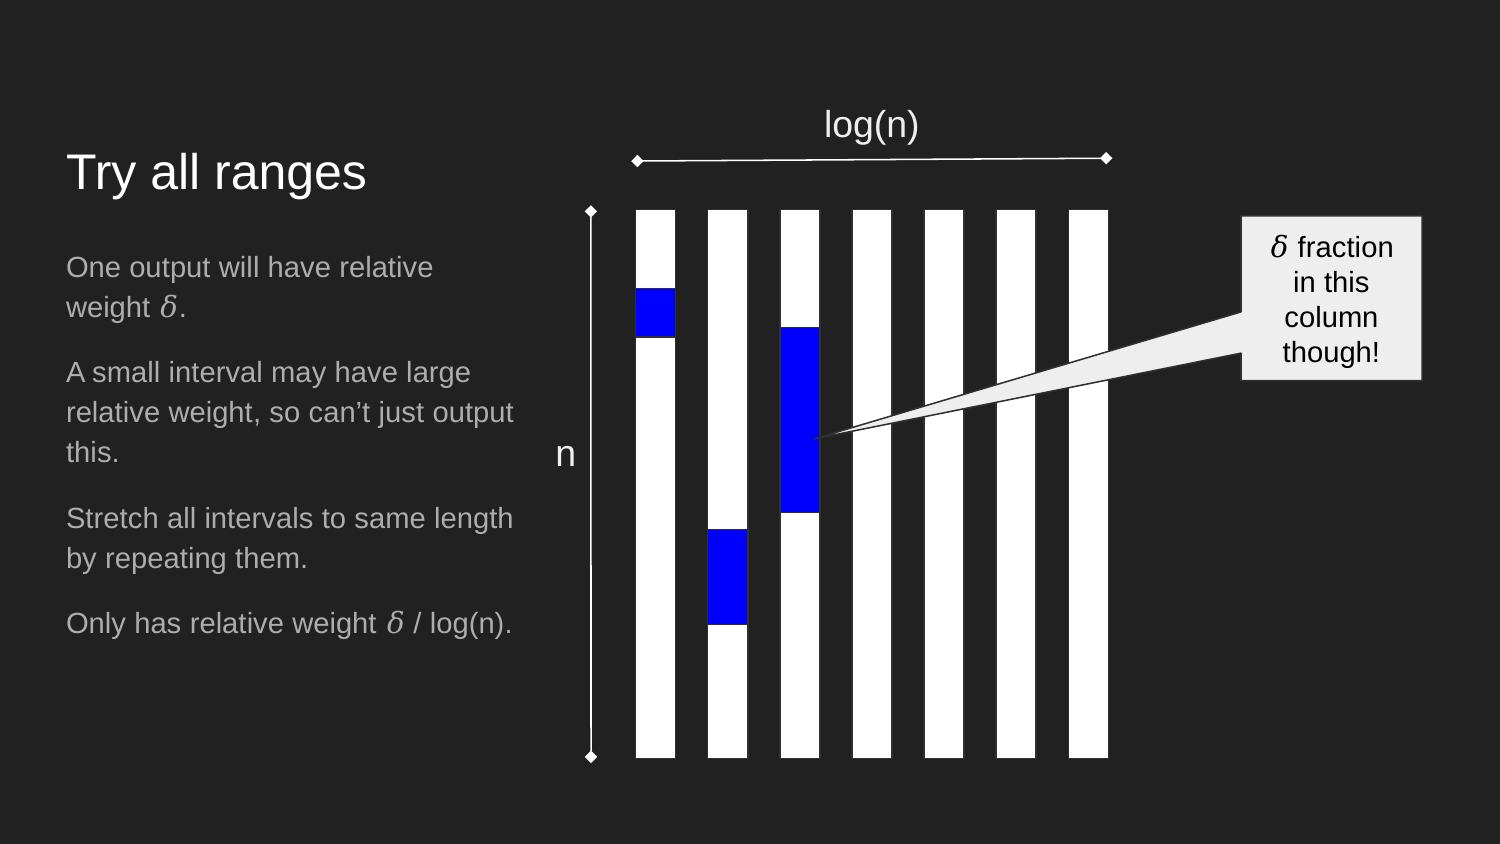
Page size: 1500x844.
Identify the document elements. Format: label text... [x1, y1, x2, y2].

text_box [924, 409, 965, 759]
text_box 𝛿 fraction in this column though! [814, 215, 1423, 439]
text_box [996, 395, 1037, 759]
text_box [924, 209, 965, 405]
text_box [851, 424, 892, 759]
text_box [707, 209, 748, 759]
text_box n [541, 414, 591, 490]
text_box [1068, 209, 1109, 363]
text_box [1068, 380, 1109, 759]
text_box [996, 209, 1037, 384]
text_box [851, 209, 892, 427]
text_box [779, 209, 820, 759]
text_box log(n) [637, 85, 1107, 161]
text_box [635, 209, 676, 759]
title Try all ranges [51, 91, 512, 216]
list One output will have relative weight 𝛿. A small interval may have large relative weight, so can’t just output this. Stretch all intervals to same length by repeating them. Only has relative weight 𝛿 / log(n). [51, 227, 541, 716]
